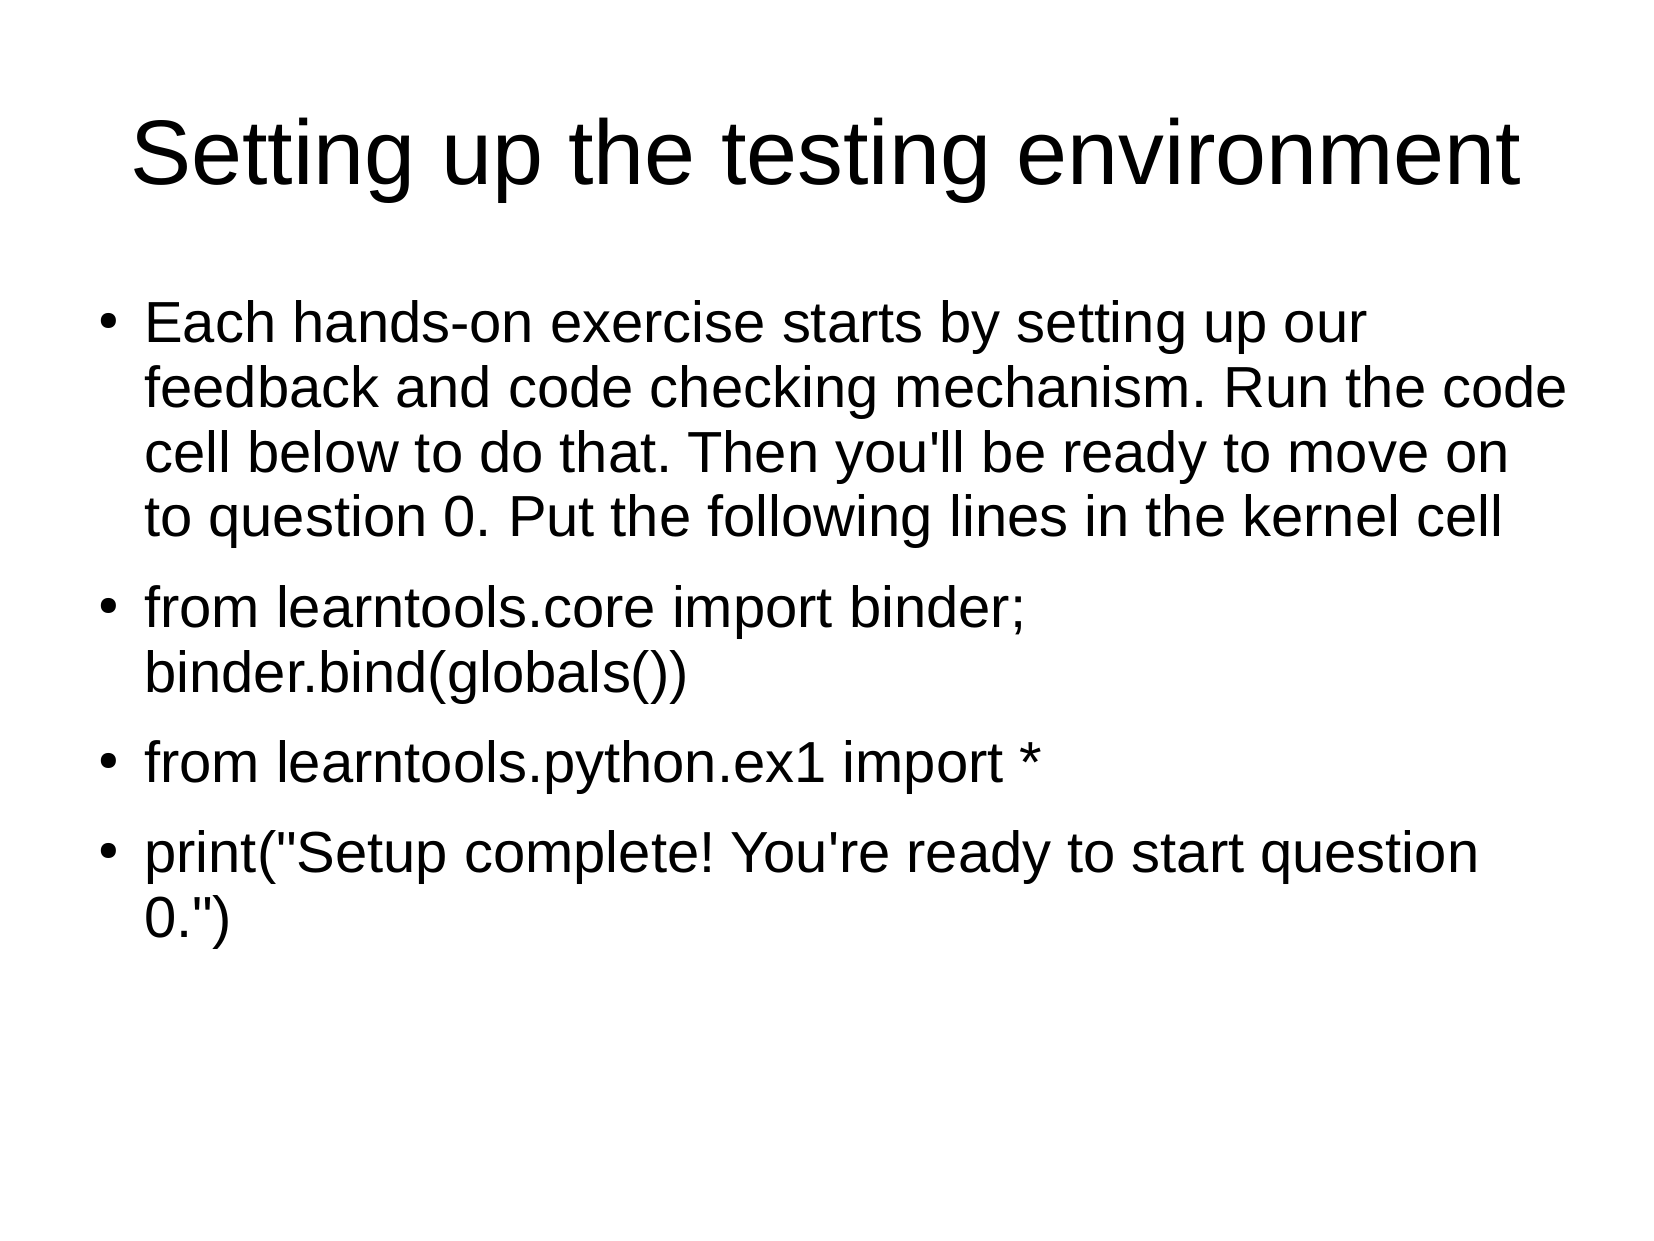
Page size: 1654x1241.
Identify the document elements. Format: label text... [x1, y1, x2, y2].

list Each hands-on exercise starts by setting up our feedback and code checking mechanism. Run the code cell below to do that. Then you'll be ready to move on to question 0. Put the following lines in the kernel cell from learntools.core import binder; binder.bind(globals()) from learntools.python.ex1 import * print("Setup complete! You're ready to start question 0.") [82, 290, 1571, 1010]
title Setting up the testing environment [82, 49, 1571, 257]
